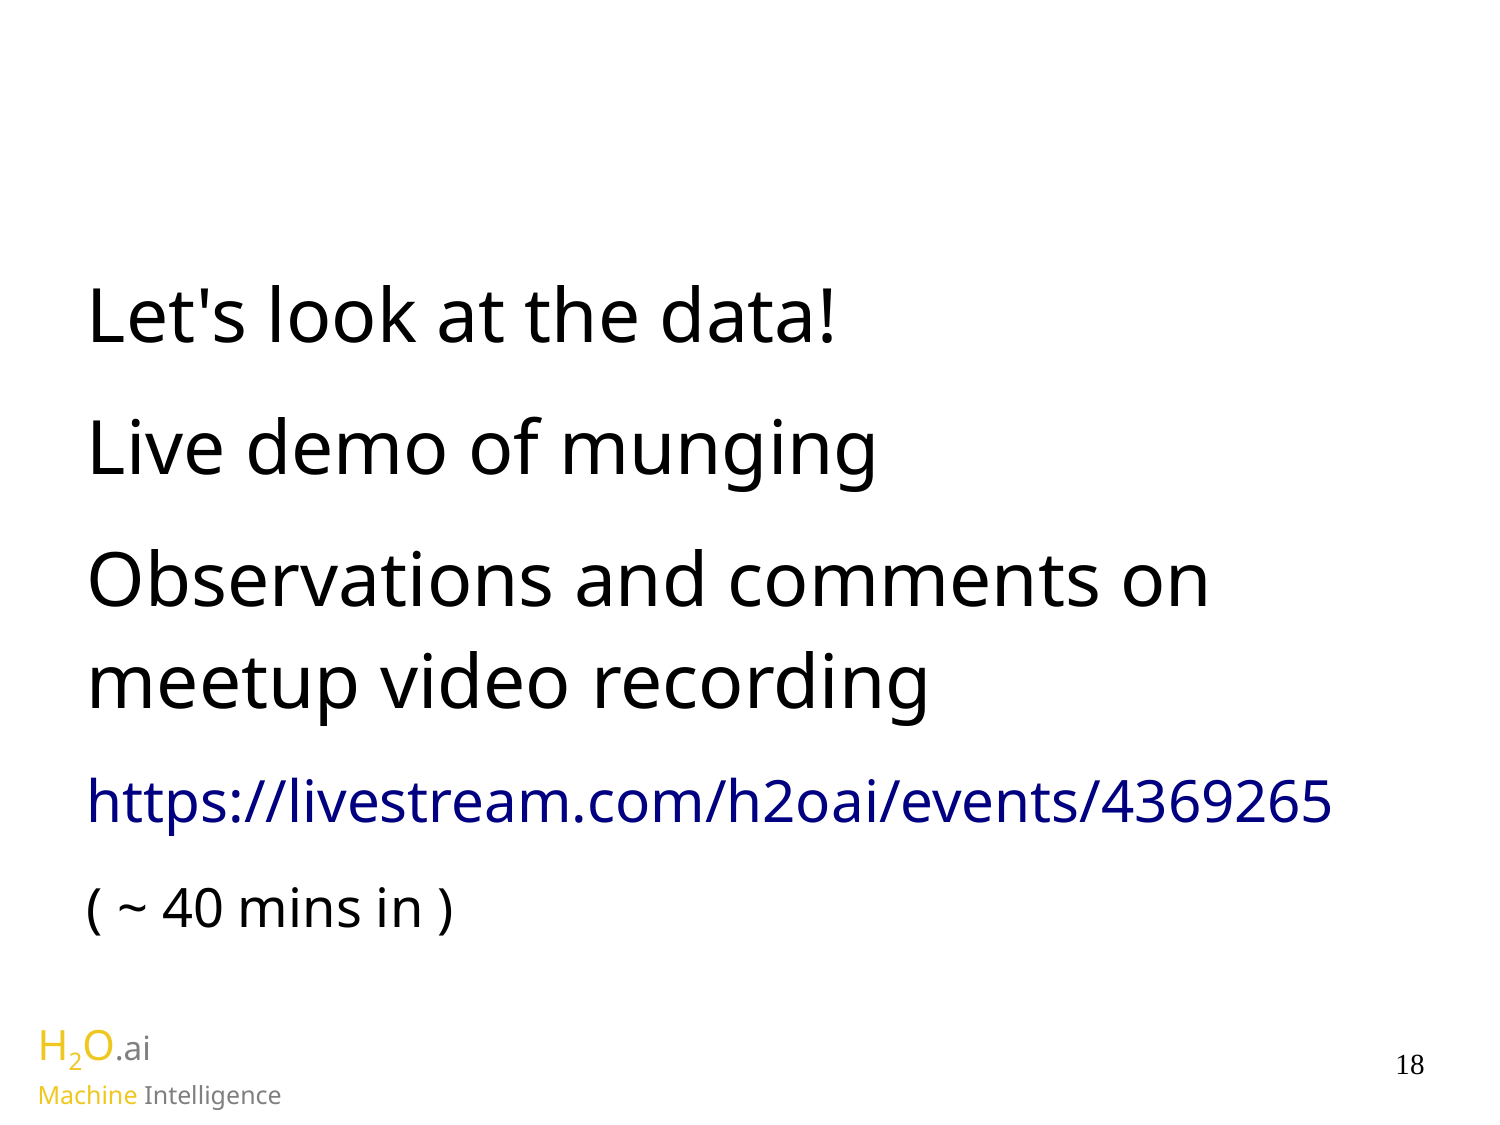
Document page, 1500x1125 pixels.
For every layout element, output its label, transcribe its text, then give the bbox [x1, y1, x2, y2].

list Let's look at the data! Live demo of munging Observations and comments on meetup video recording https://livestream.com/h2oai/events/4369265 ( ~ 40 mins in ) [15, 262, 1471, 1125]
